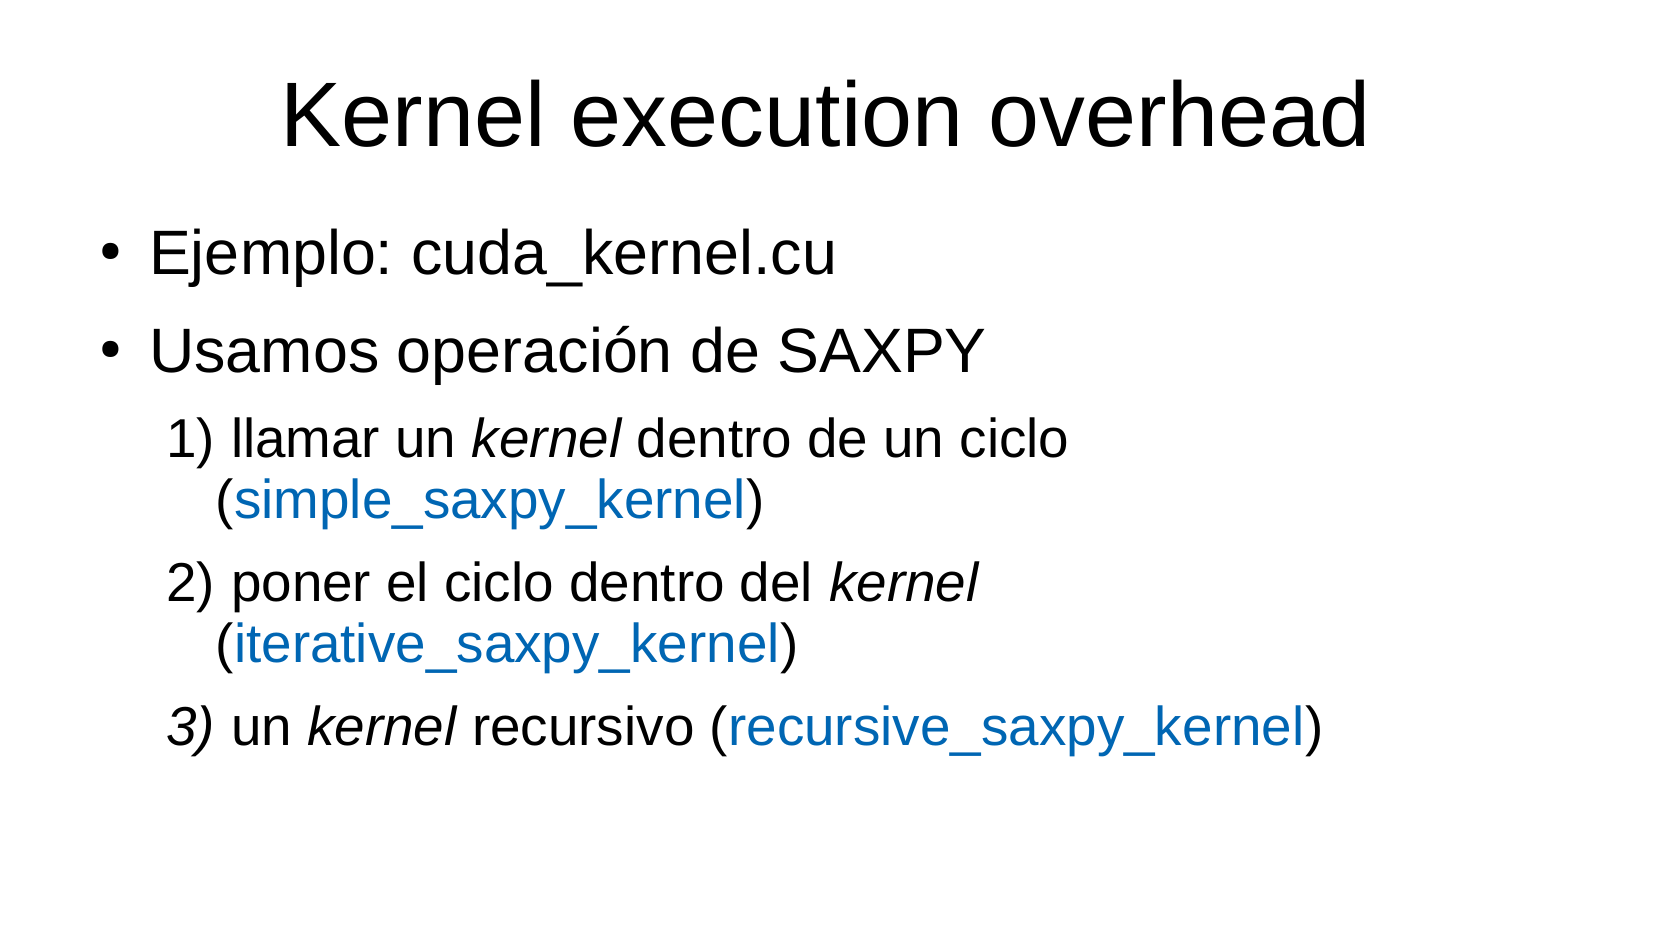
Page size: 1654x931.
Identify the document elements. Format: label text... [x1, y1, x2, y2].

title Kernel execution overhead [82, 37, 1571, 193]
list Ejemplo: cuda_kernel.cu Usamos operación de SAXPY llamar un kernel dentro de un ciclo (simple_saxpy_kernel) poner el ciclo dentro del kernel (iterative_saxpy_kernel) un kernel recursivo (recursive_saxpy_kernel) [82, 217, 1571, 758]
